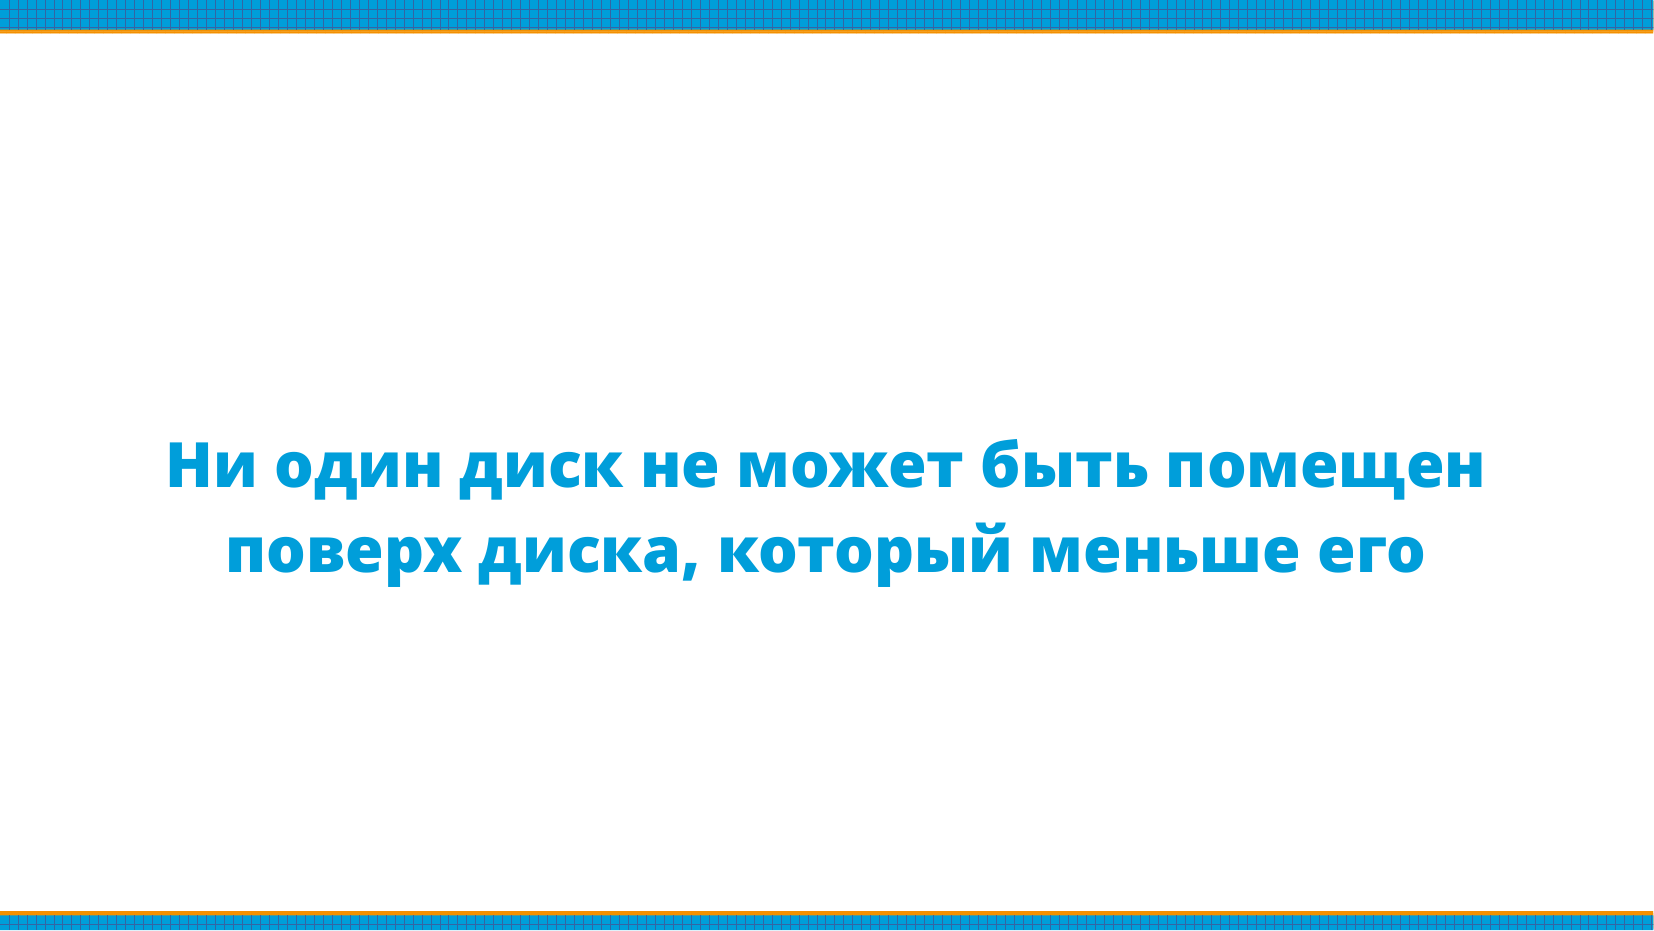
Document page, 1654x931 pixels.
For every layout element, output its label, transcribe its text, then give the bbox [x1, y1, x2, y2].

subtitle Ни один диск не может быть помещен поверх диска, который меньше его [82, 103, 1571, 824]
